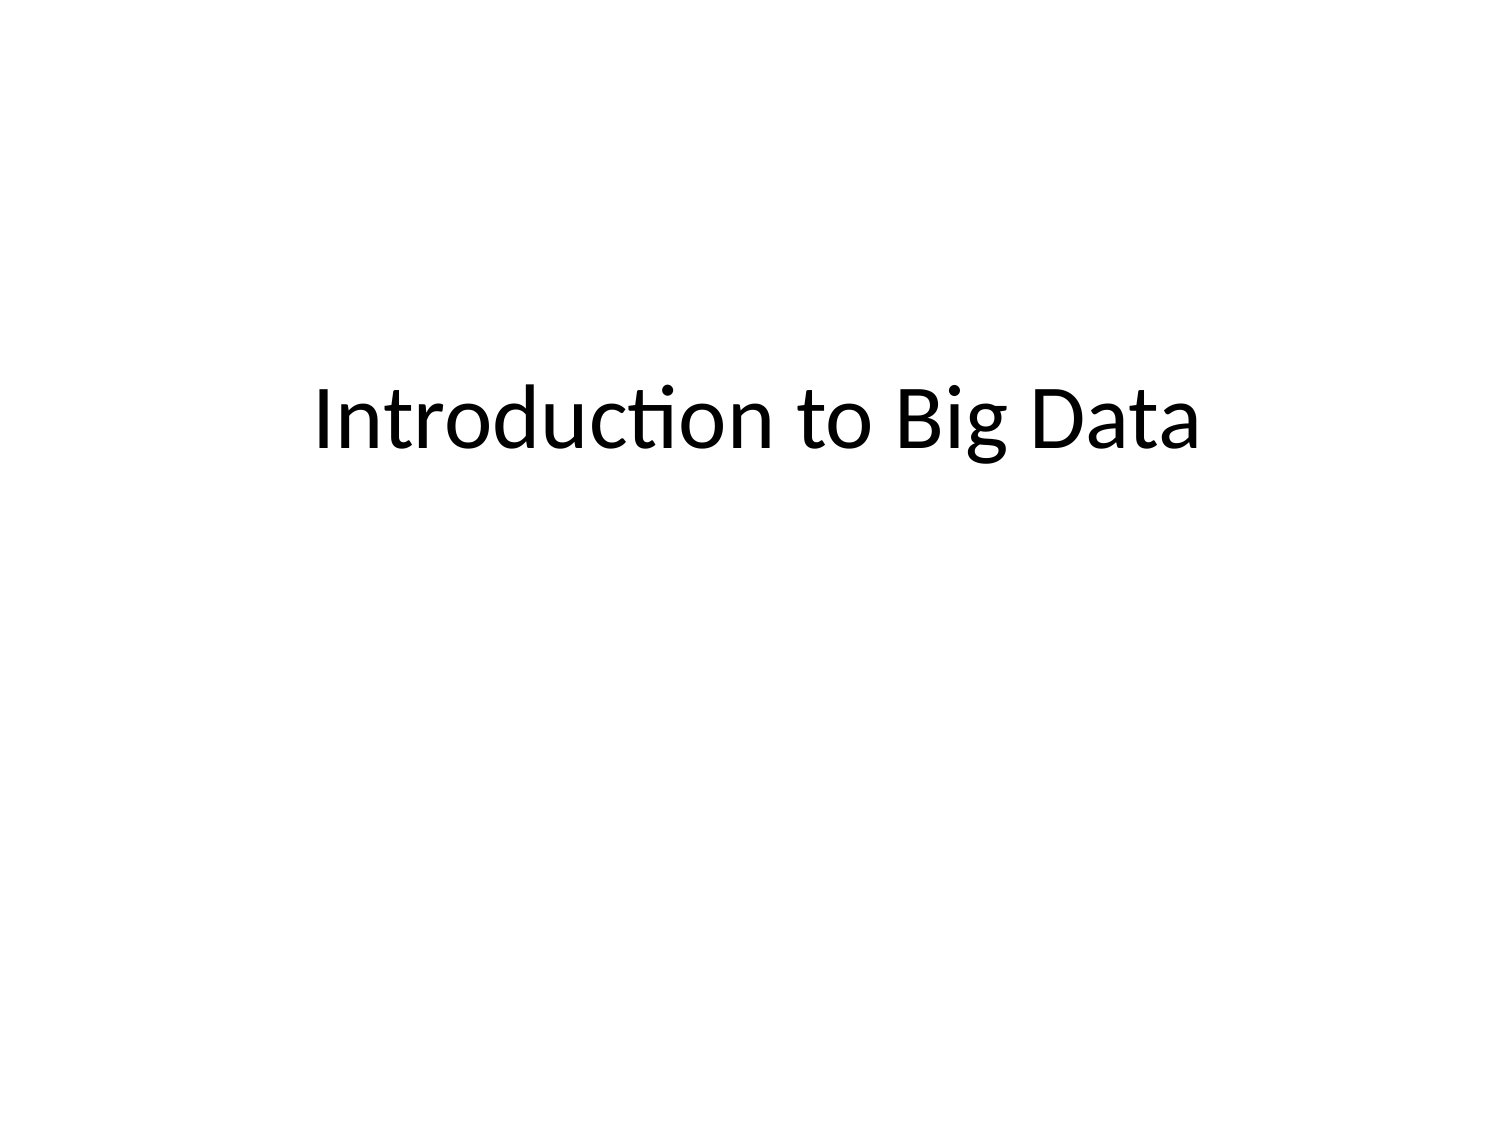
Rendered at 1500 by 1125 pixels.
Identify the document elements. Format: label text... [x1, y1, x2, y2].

title Introduction to Big Data [50, 350, 1488, 488]
